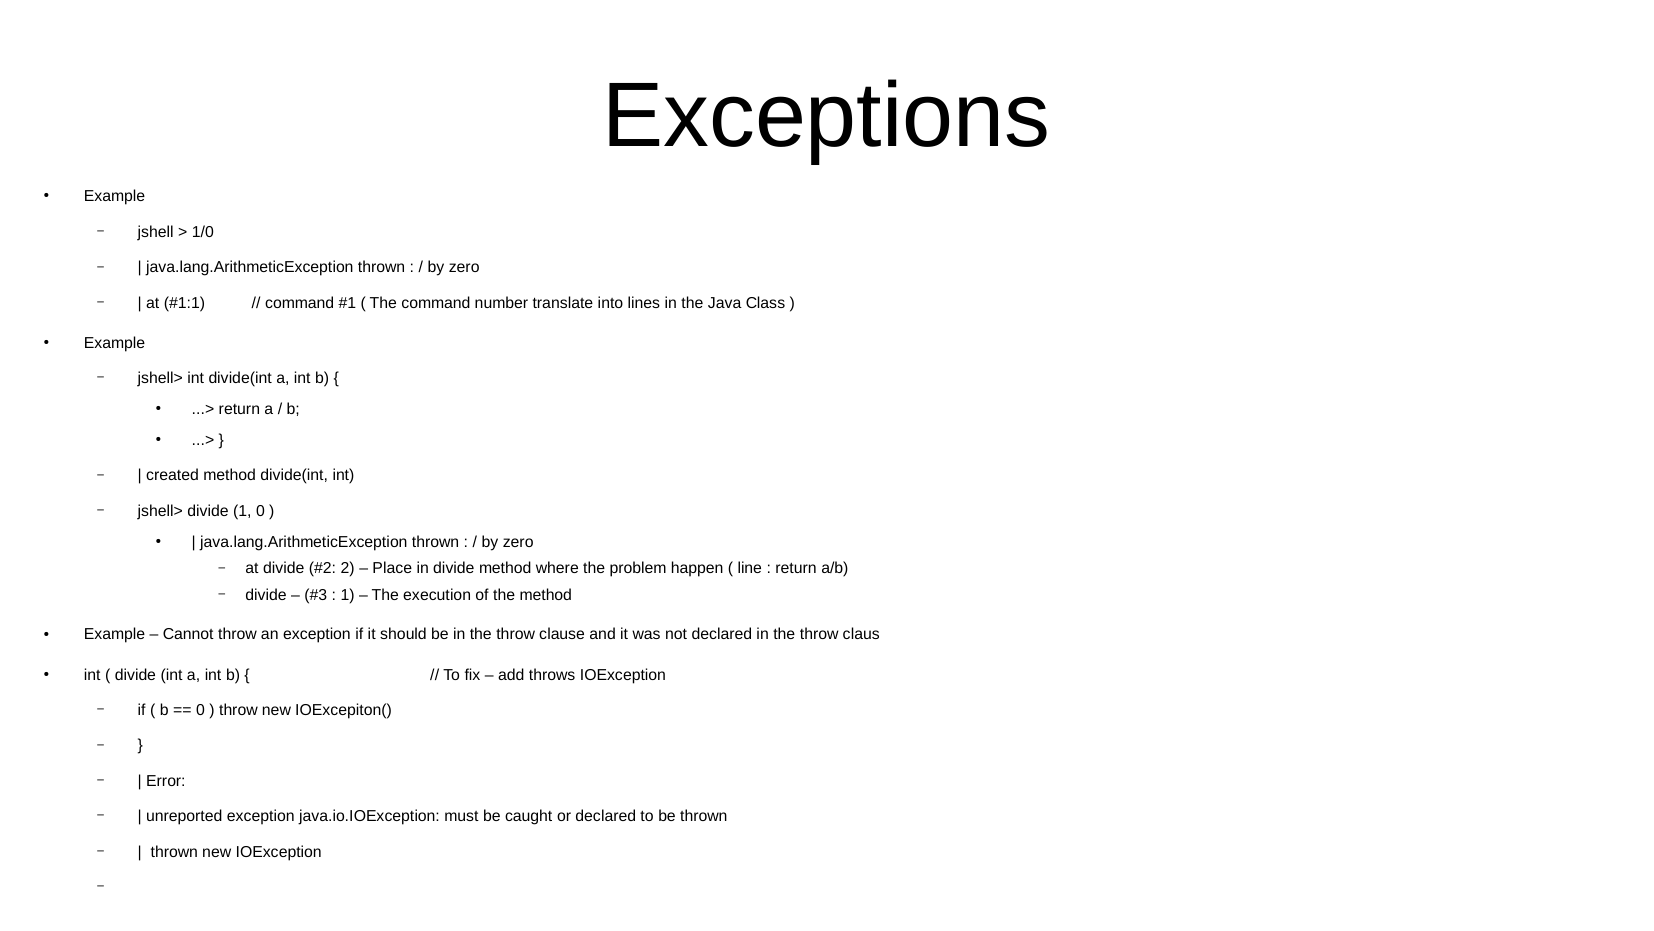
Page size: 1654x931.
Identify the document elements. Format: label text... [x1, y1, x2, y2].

title Exceptions [82, 37, 1571, 187]
list Example jshell > 1/0 | java.lang.ArithmeticException thrown : / by zero | at (#1:1) // command #1 ( The command number translate into lines in the Java Class ) Example jshell> int divide(int a, int b) { ...> return a / b; ...> } | created method divide(int, int) jshell> divide (1, 0 ) | java.lang.ArithmeticException thrown : / by zero at divide (#2: 2) – Place in divide method where the problem happen ( line : return a/b) divide – (#3 : 1) – The execution of the method Example – Cannot throw an exception if it should be in the throw clause and it was not declared in the throw claus int ( divide (int a, int b) { // To fix – add throws IOException if ( b == 0 ) throw new IOExcepiton() } | Error: | unreported exception java.io.IOException: must be caught or declared to be thrown | thrown new IOException [30, 187, 1583, 871]
